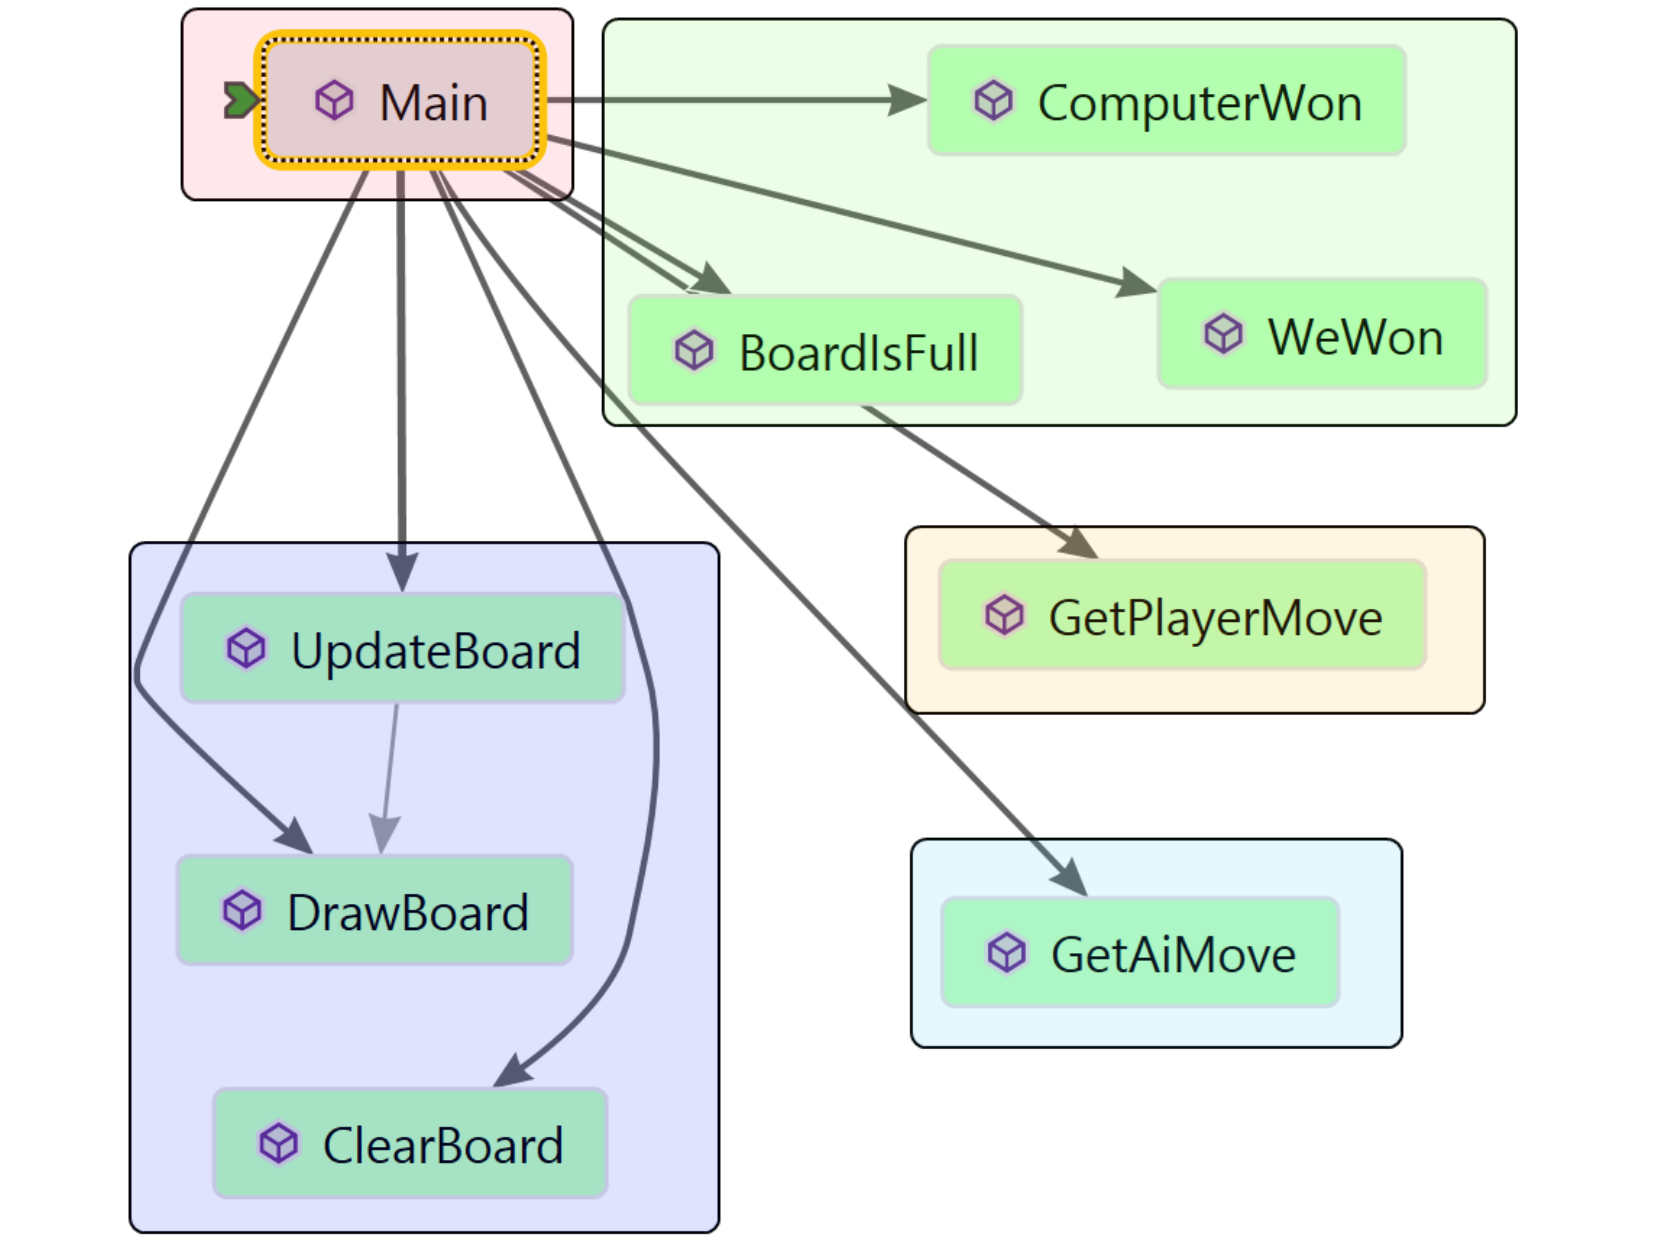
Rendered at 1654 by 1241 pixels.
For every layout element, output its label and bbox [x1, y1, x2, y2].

picture [123, 0, 1531, 1240]
